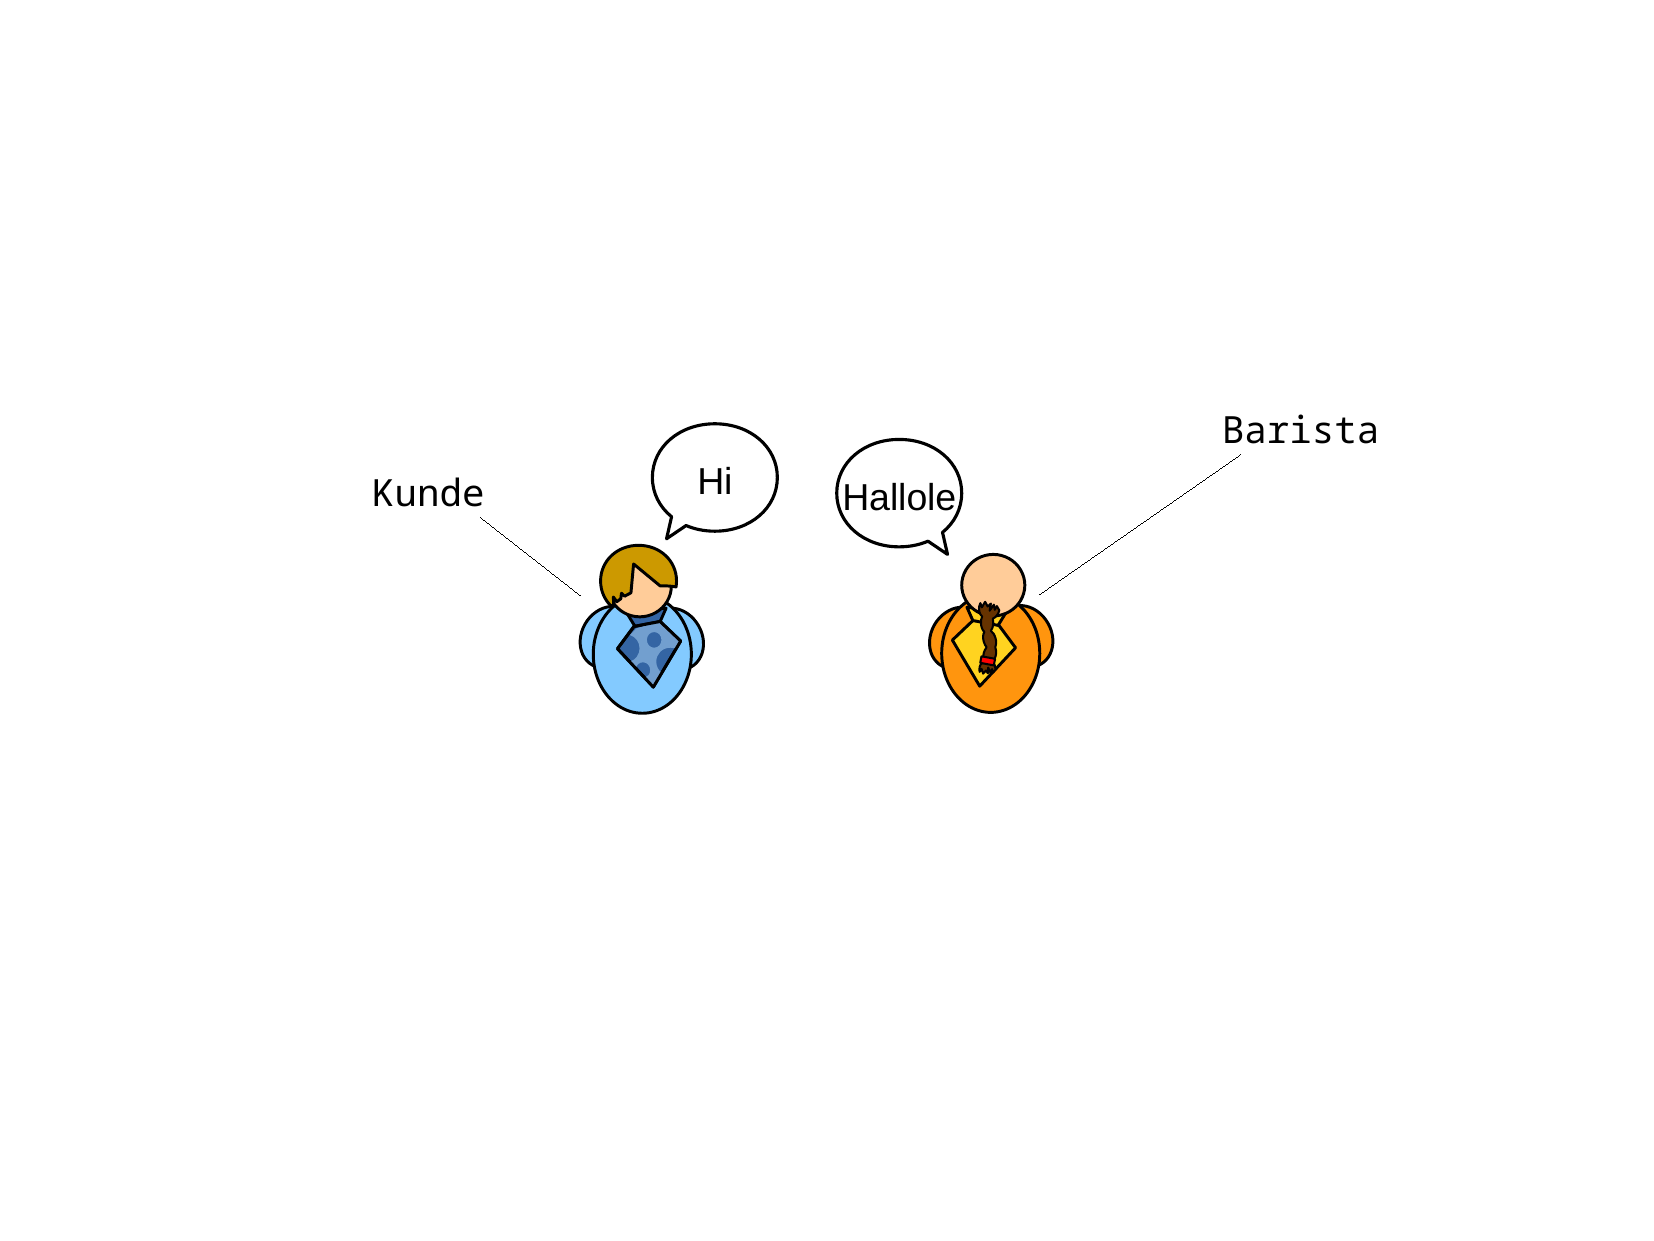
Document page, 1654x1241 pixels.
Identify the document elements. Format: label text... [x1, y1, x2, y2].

text_box Barista [1207, 396, 1395, 455]
text_box Hallole [836, 439, 962, 555]
text_box [929, 554, 1053, 713]
text_box Hi [652, 423, 778, 539]
text_box [580, 545, 704, 714]
text_box Kunde [357, 458, 500, 518]
